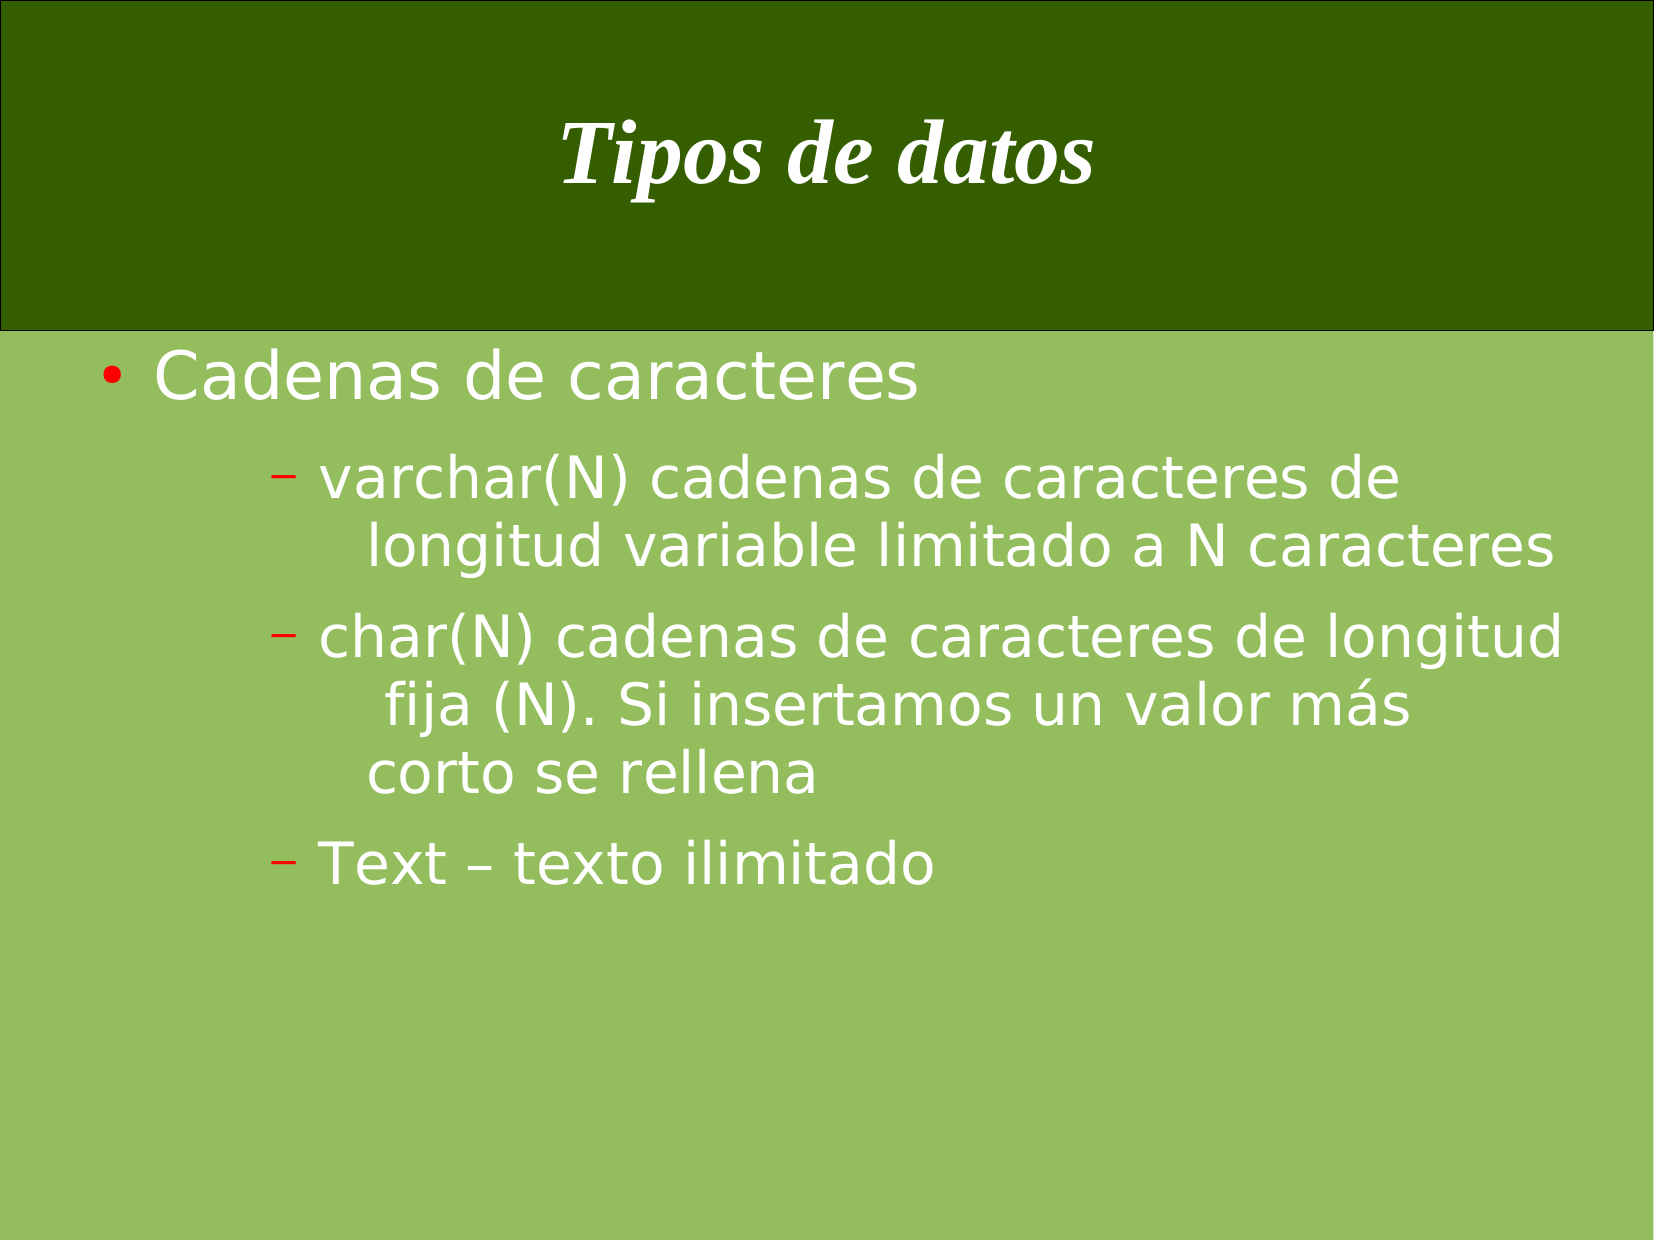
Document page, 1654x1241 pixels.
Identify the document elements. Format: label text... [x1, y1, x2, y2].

title Tipos de datos [82, 49, 1571, 257]
list Cadenas de caracteres varchar(N) cadenas de caracteres de longitud variable limitado a N caracteres char(N) cadenas de caracteres de longitud fija (N). Si insertamos un valor más corto se rellena Text – texto ilimitado [82, 337, 1571, 1057]
